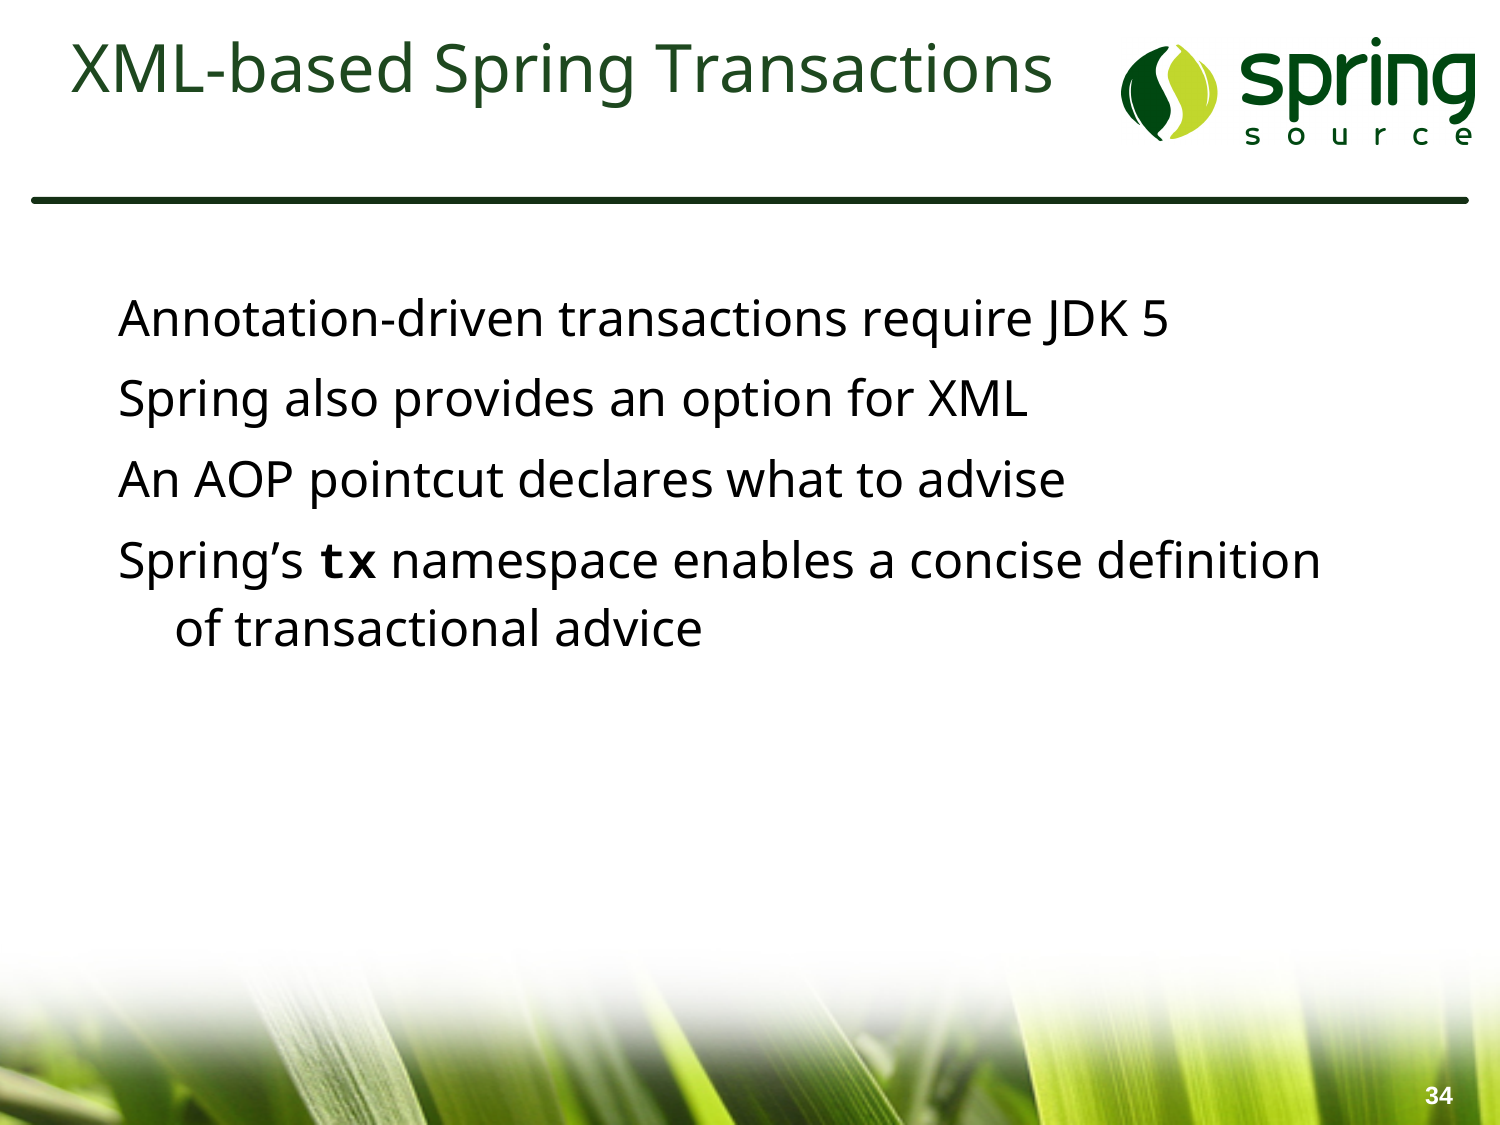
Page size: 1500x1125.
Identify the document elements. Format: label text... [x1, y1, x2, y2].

title XML-based Spring Transactions [56, 13, 1089, 191]
picture [1121, 37, 1475, 145]
picture [0, 944, 1500, 1125]
list Annotation-driven transactions require JDK 5 Spring also provides an option for XML An AOP pointcut declares what to advise Spring’s tx namespace enables a concise definition of transactional advice [103, 275, 1394, 938]
